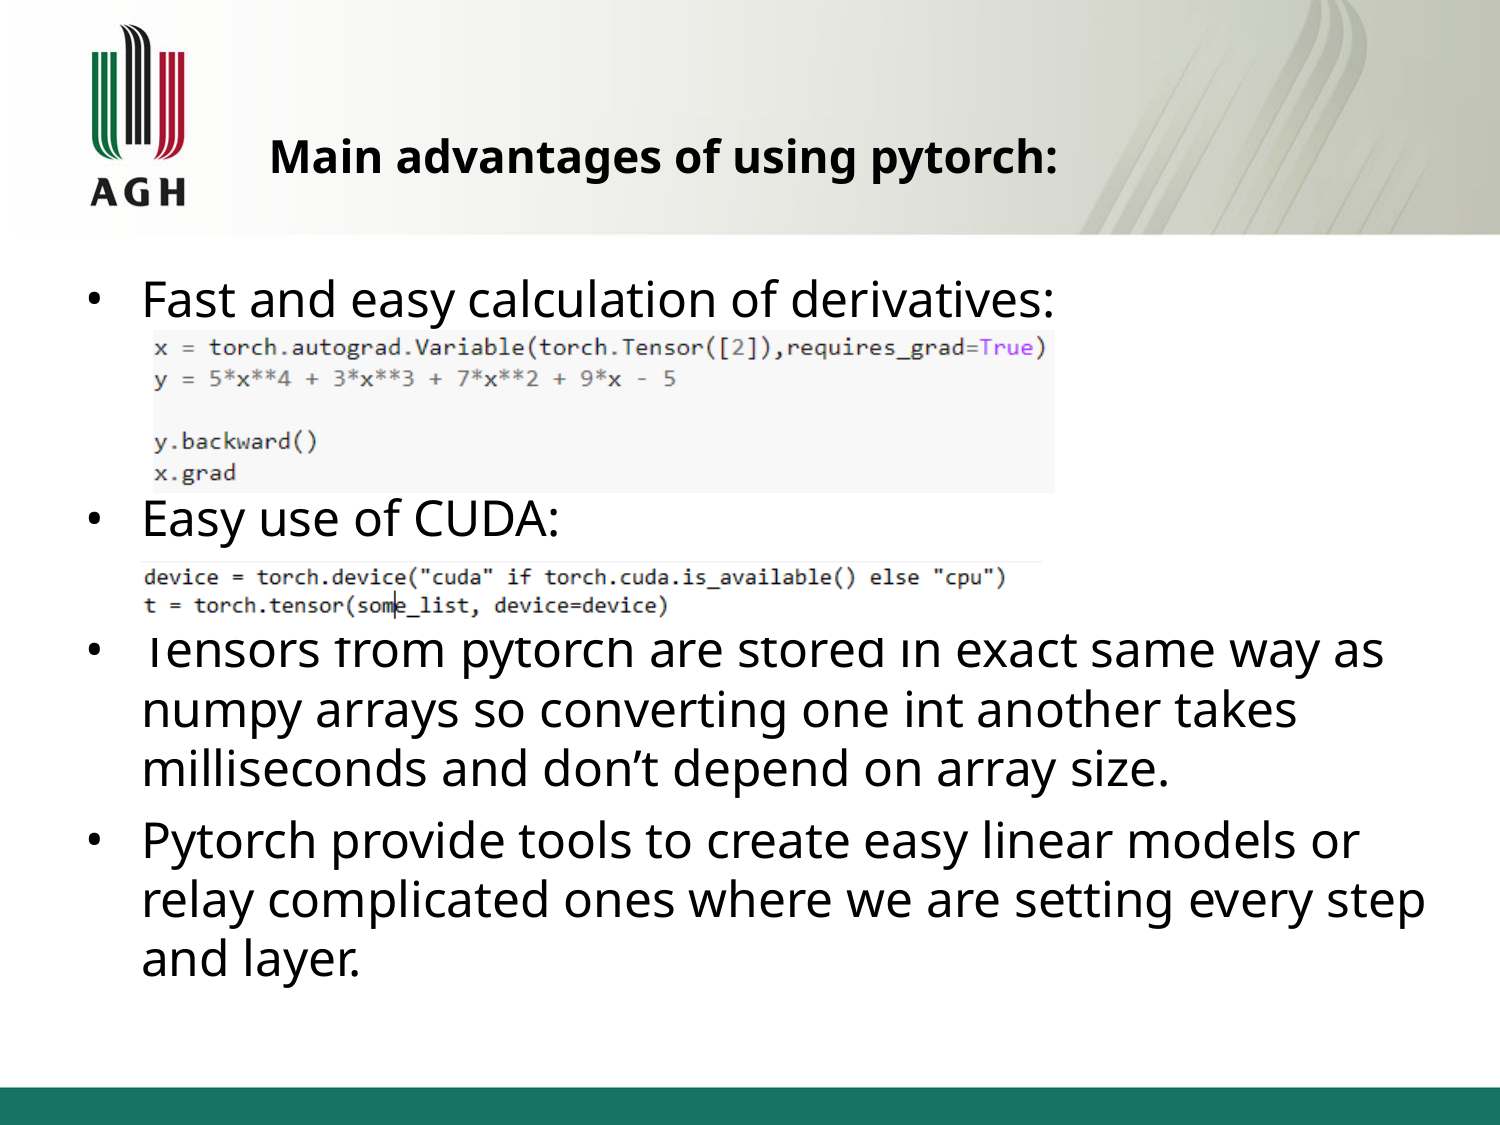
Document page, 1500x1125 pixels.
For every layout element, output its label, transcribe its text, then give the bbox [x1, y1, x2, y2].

text_box Main advantages of using pytorch: [253, 119, 1425, 191]
text_box Fast and easy calculation of derivatives: Easy use of CUDA: Tensors from pytorch are stored in exact same way as numpy arrays so converting one int another takes milliseconds and don’t depend on array size. Pytorch provide tools to create easy linear models or relay complicated ones where we are setting every step and layer. [70, 259, 1453, 998]
picture [0, 0, 1500, 1125]
